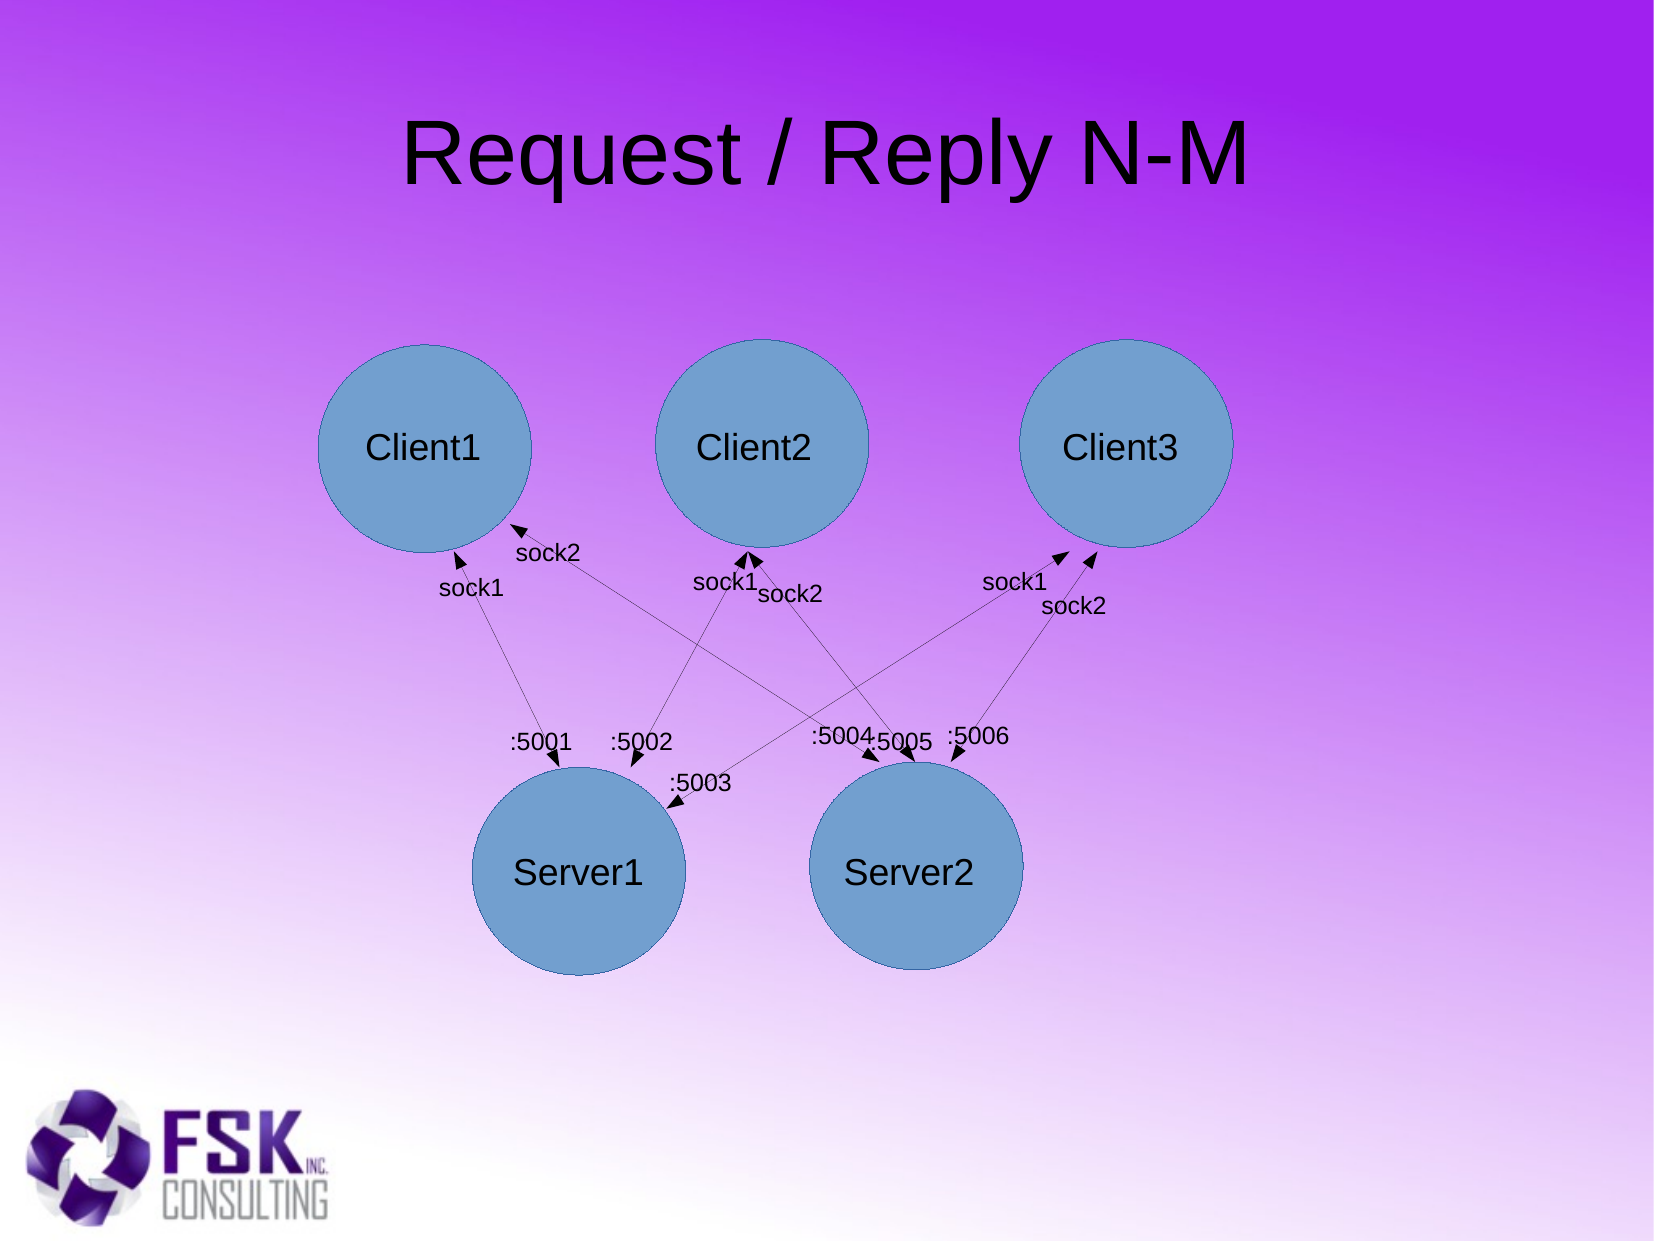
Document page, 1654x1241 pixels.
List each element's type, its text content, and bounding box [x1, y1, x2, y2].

text_box :5003 [654, 761, 760, 820]
text_box :5001 [495, 720, 595, 778]
text_box [1019, 339, 1234, 548]
text_box sock2 [500, 531, 606, 590]
text_box Client2 [681, 419, 838, 476]
text_box [318, 344, 532, 553]
text_box :5002 [595, 720, 701, 778]
picture [0, 0, 1654, 1241]
text_box [846, 944, 987, 970]
text_box [809, 773, 1024, 938]
title Request / Reply N-M [82, 49, 1571, 257]
text_box sock1 [424, 566, 530, 625]
text_box sock2 [743, 572, 849, 631]
text_box [502, 944, 655, 976]
text_box [655, 339, 869, 548]
text_box Client3 [1047, 419, 1204, 476]
text_box sock1 [967, 560, 1073, 619]
text_box Server1 [498, 844, 664, 944]
text_box :5006 [932, 714, 1038, 773]
text_box :5005 [855, 720, 961, 778]
text_box sock1 [678, 560, 784, 619]
text_box sock2 [1026, 584, 1132, 643]
text_box :5004 [796, 714, 902, 773]
text_box [472, 778, 686, 939]
text_box Server2 [828, 844, 994, 944]
text_box Client1 [350, 419, 507, 476]
